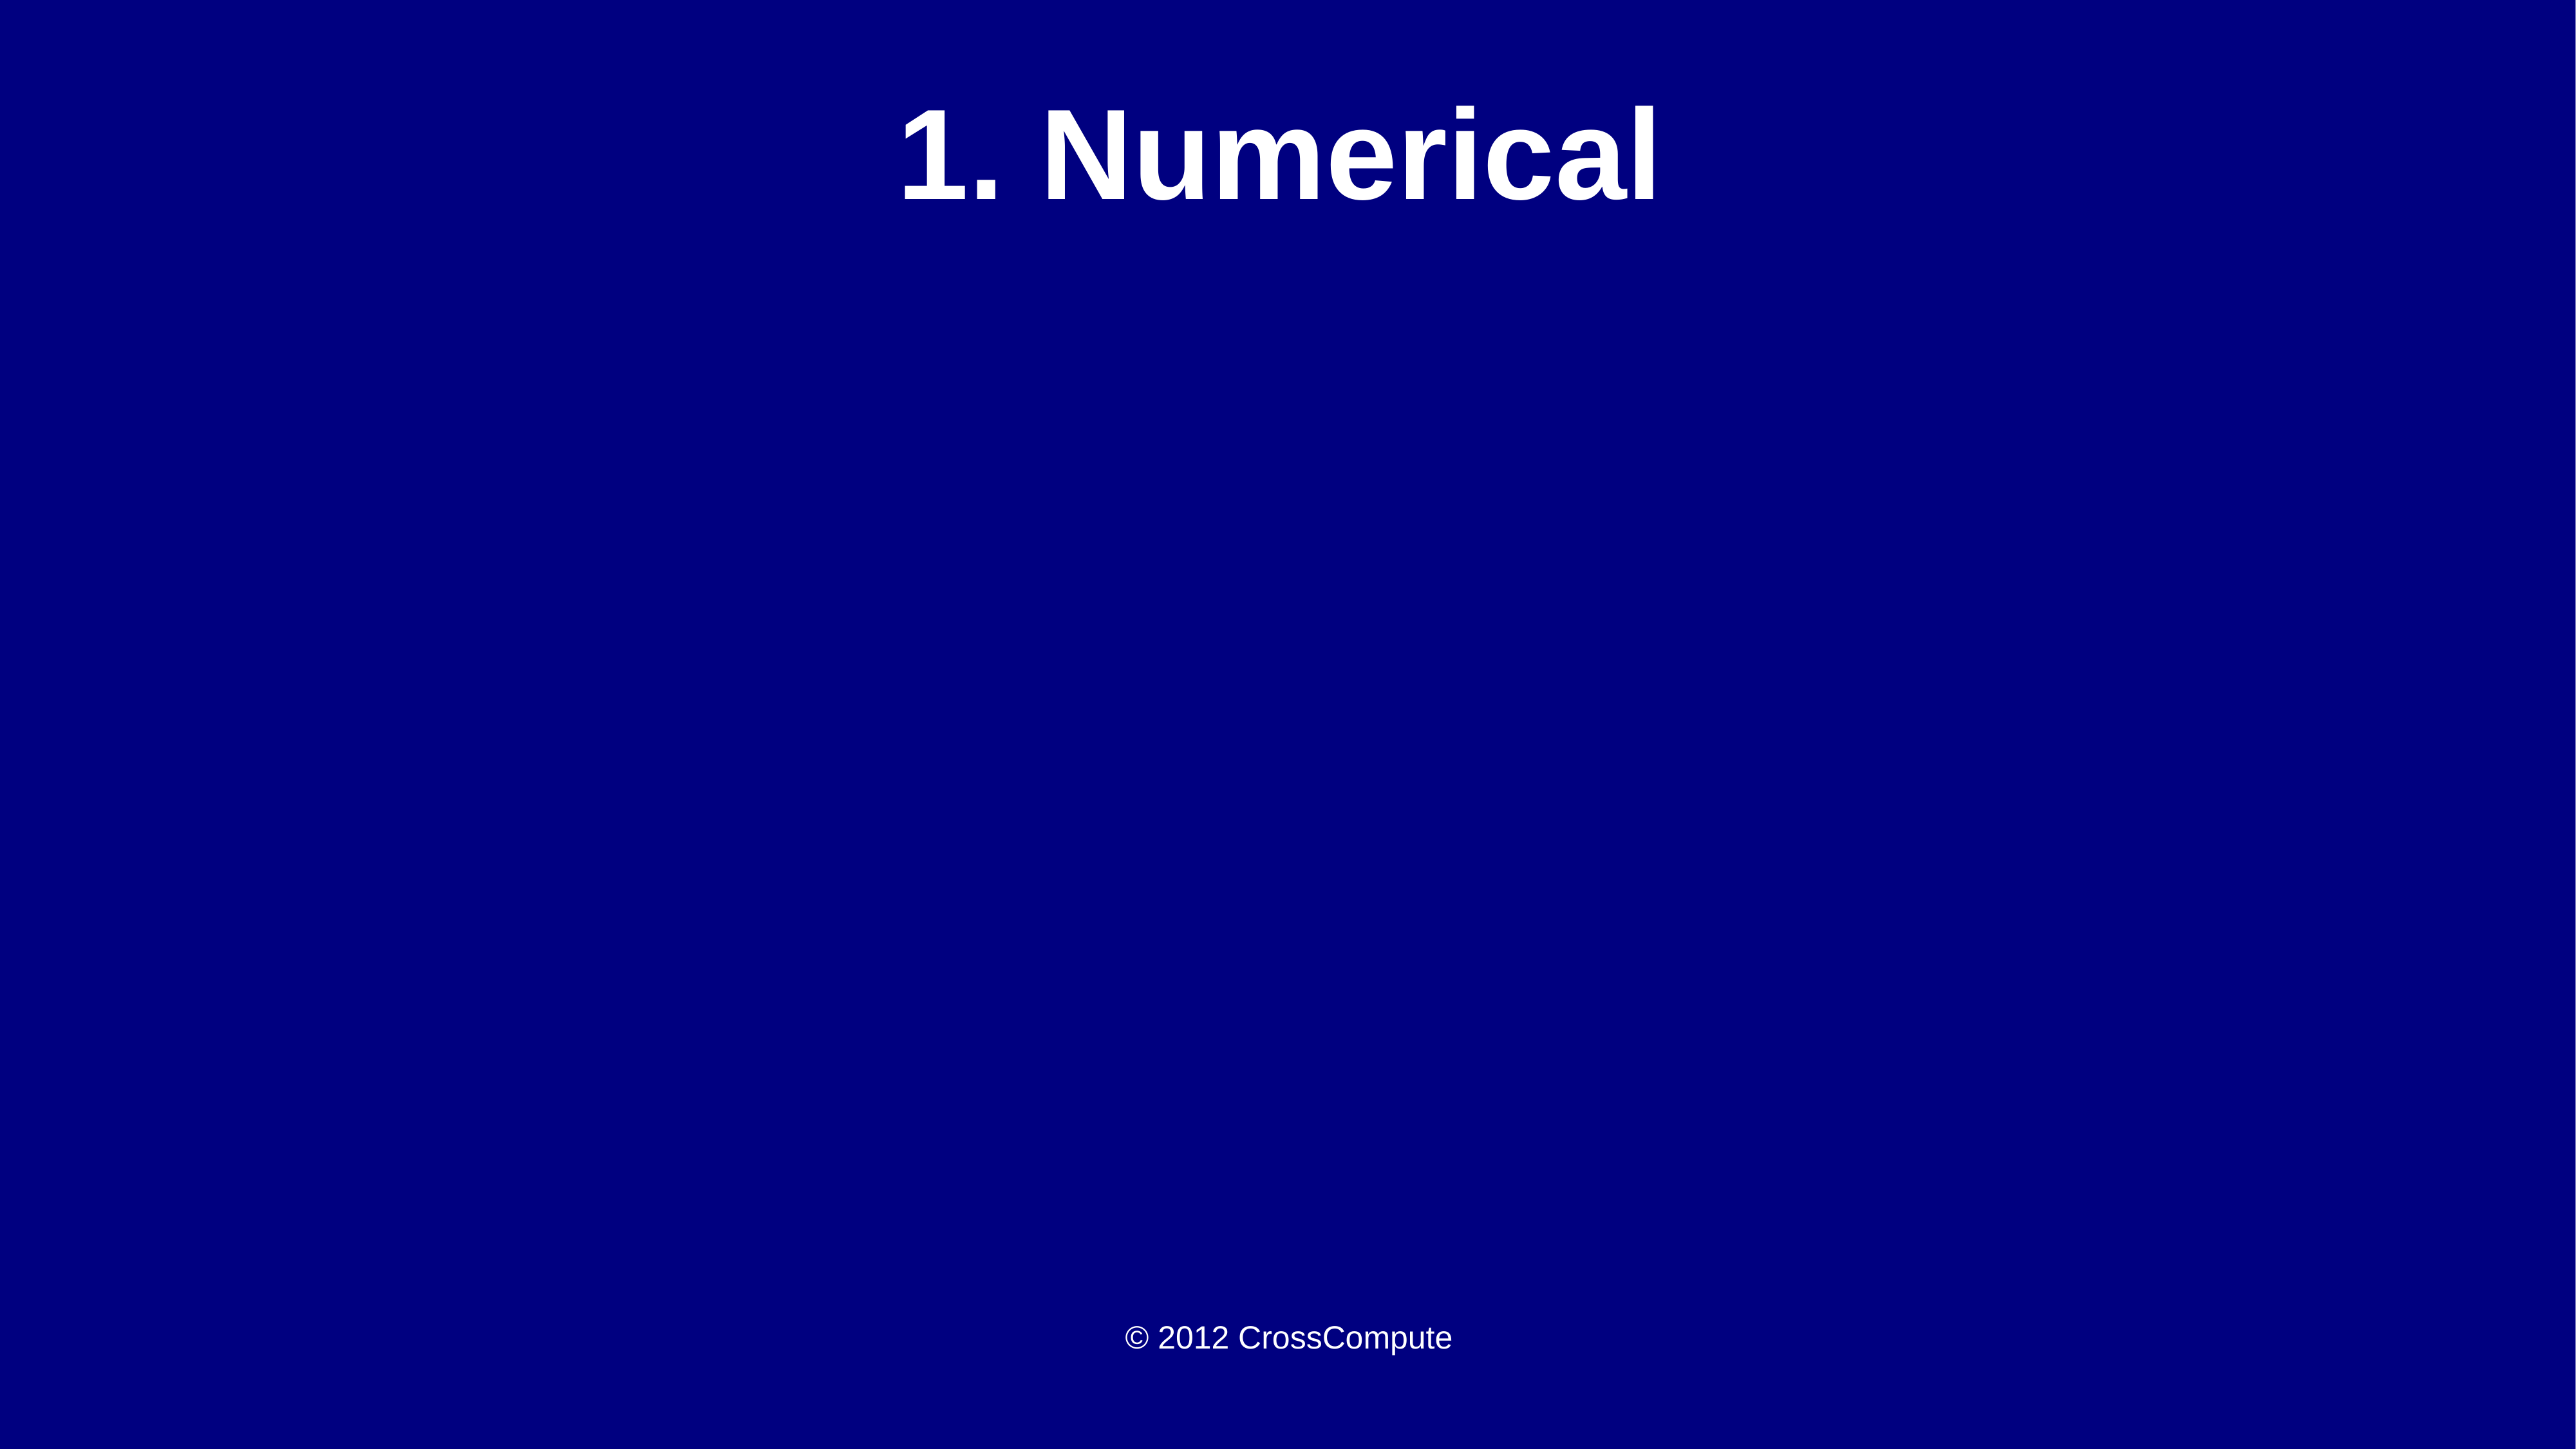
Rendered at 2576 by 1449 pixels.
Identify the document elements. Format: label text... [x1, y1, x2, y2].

title 1. Numerical [72, 19, 2488, 290]
